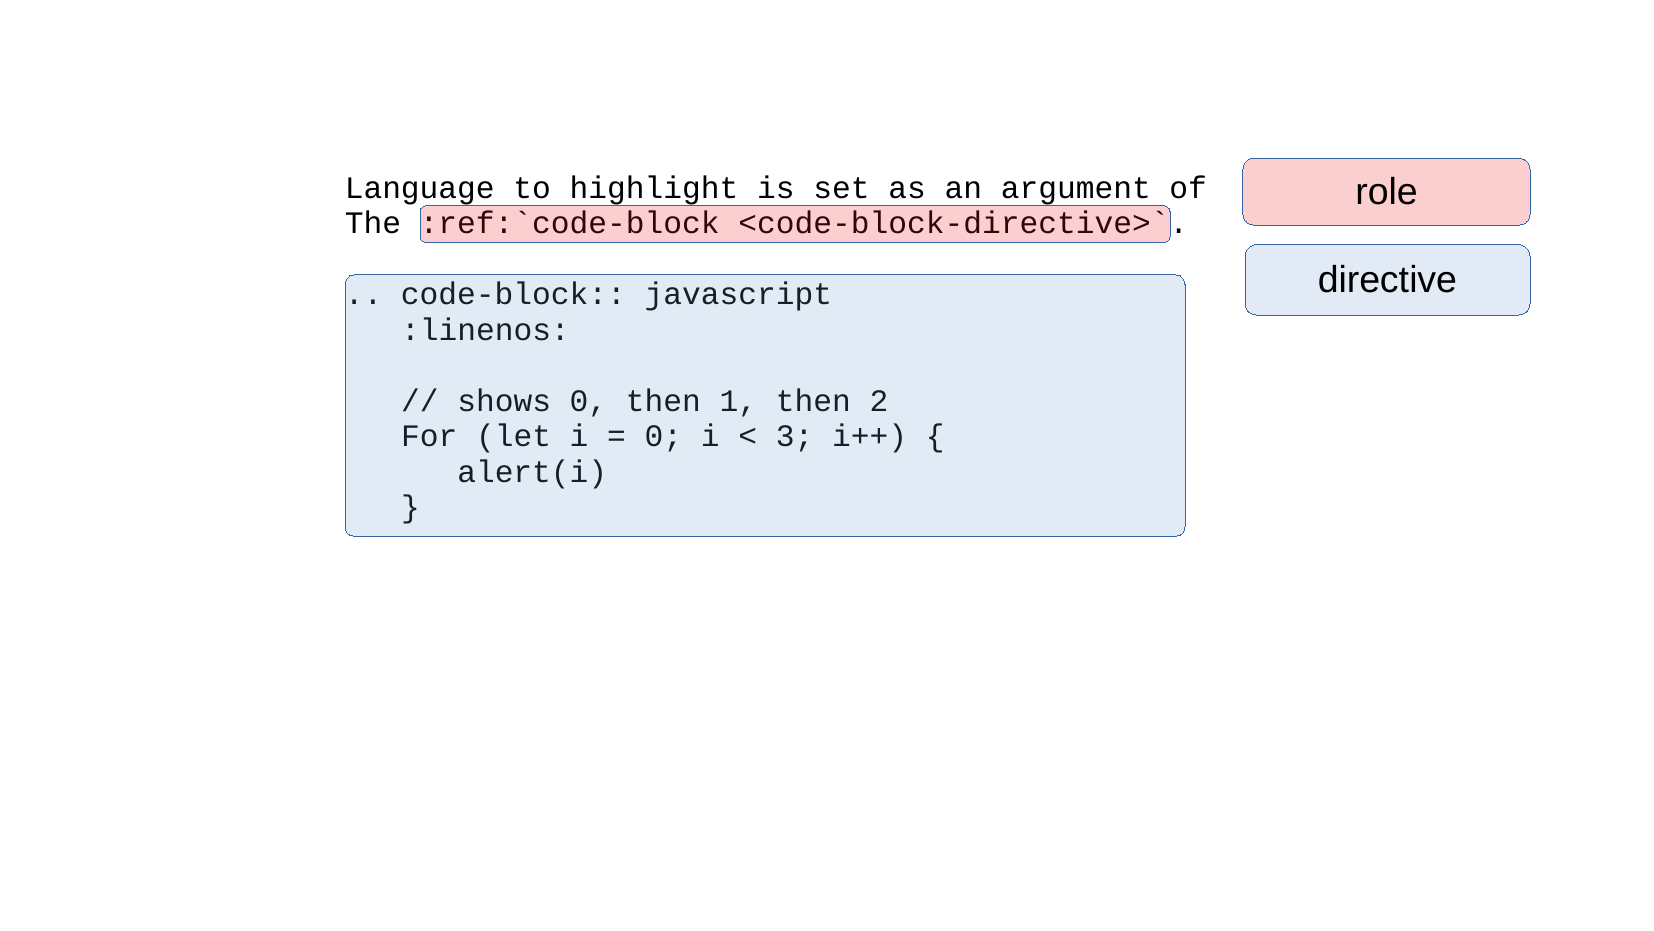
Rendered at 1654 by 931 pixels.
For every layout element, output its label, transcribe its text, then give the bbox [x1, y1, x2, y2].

text_box [420, 205, 1171, 243]
text_box Language to highlight is set as an argument of The :ref:`code-block <code-block-directive>`. .. code-block:: javascript :linenos: // shows 0, then 1, then 2 For (let i = 0; i < 3; i++) { alert(i) } [330, 165, 1366, 748]
text_box directive [1245, 244, 1531, 316]
text_box role [1242, 158, 1531, 226]
text_box [345, 274, 1186, 537]
